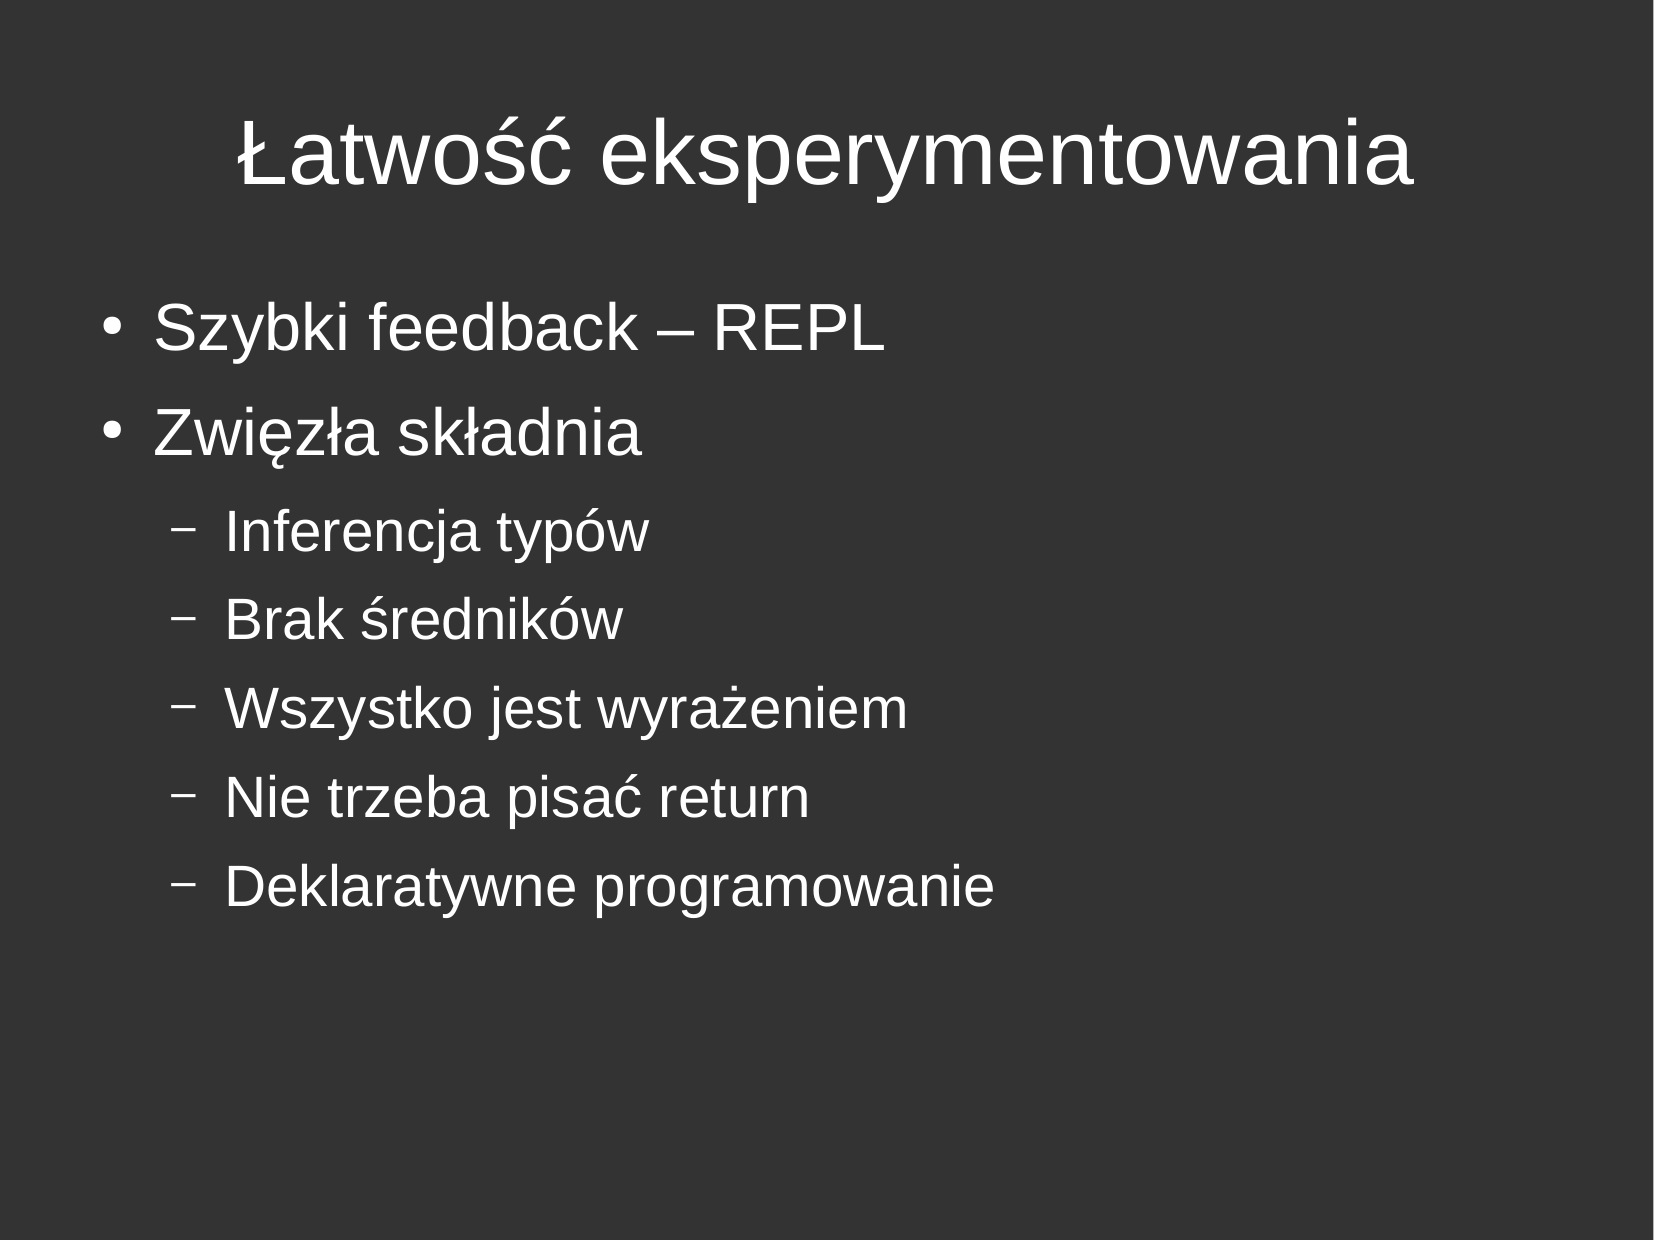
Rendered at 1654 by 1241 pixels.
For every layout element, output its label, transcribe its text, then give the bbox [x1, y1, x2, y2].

title Łatwość eksperymentowania [82, 49, 1571, 257]
list Szybki feedback – REPL Zwięzła składnia Inferencja typów Brak średników Wszystko jest wyrażeniem Nie trzeba pisać return Deklaratywne programowanie [82, 290, 1571, 1010]
